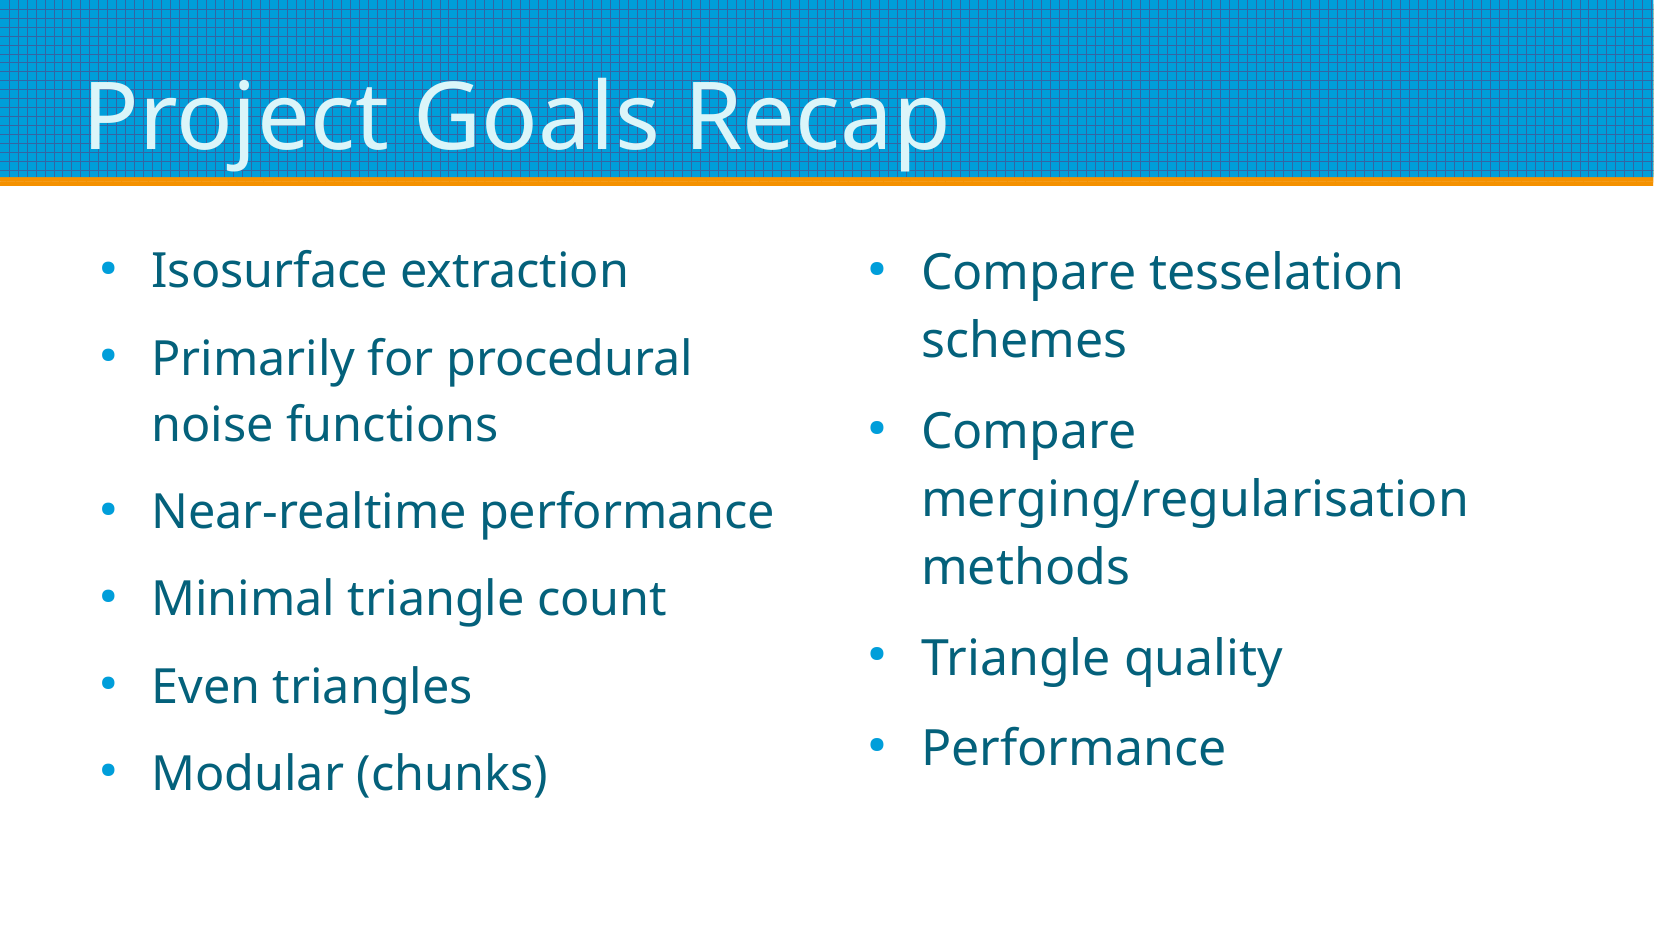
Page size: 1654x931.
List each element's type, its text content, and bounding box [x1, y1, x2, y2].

list Compare tesselation schemes Compare merging/regularisation methods Triangle quality Performance [850, 236, 1565, 813]
title Project Goals Recap [82, 14, 1571, 178]
list Isosurface extraction Primarily for procedural noise functions Near-realtime performance Minimal triangle count Even triangles Modular (chunks) [82, 236, 798, 813]
